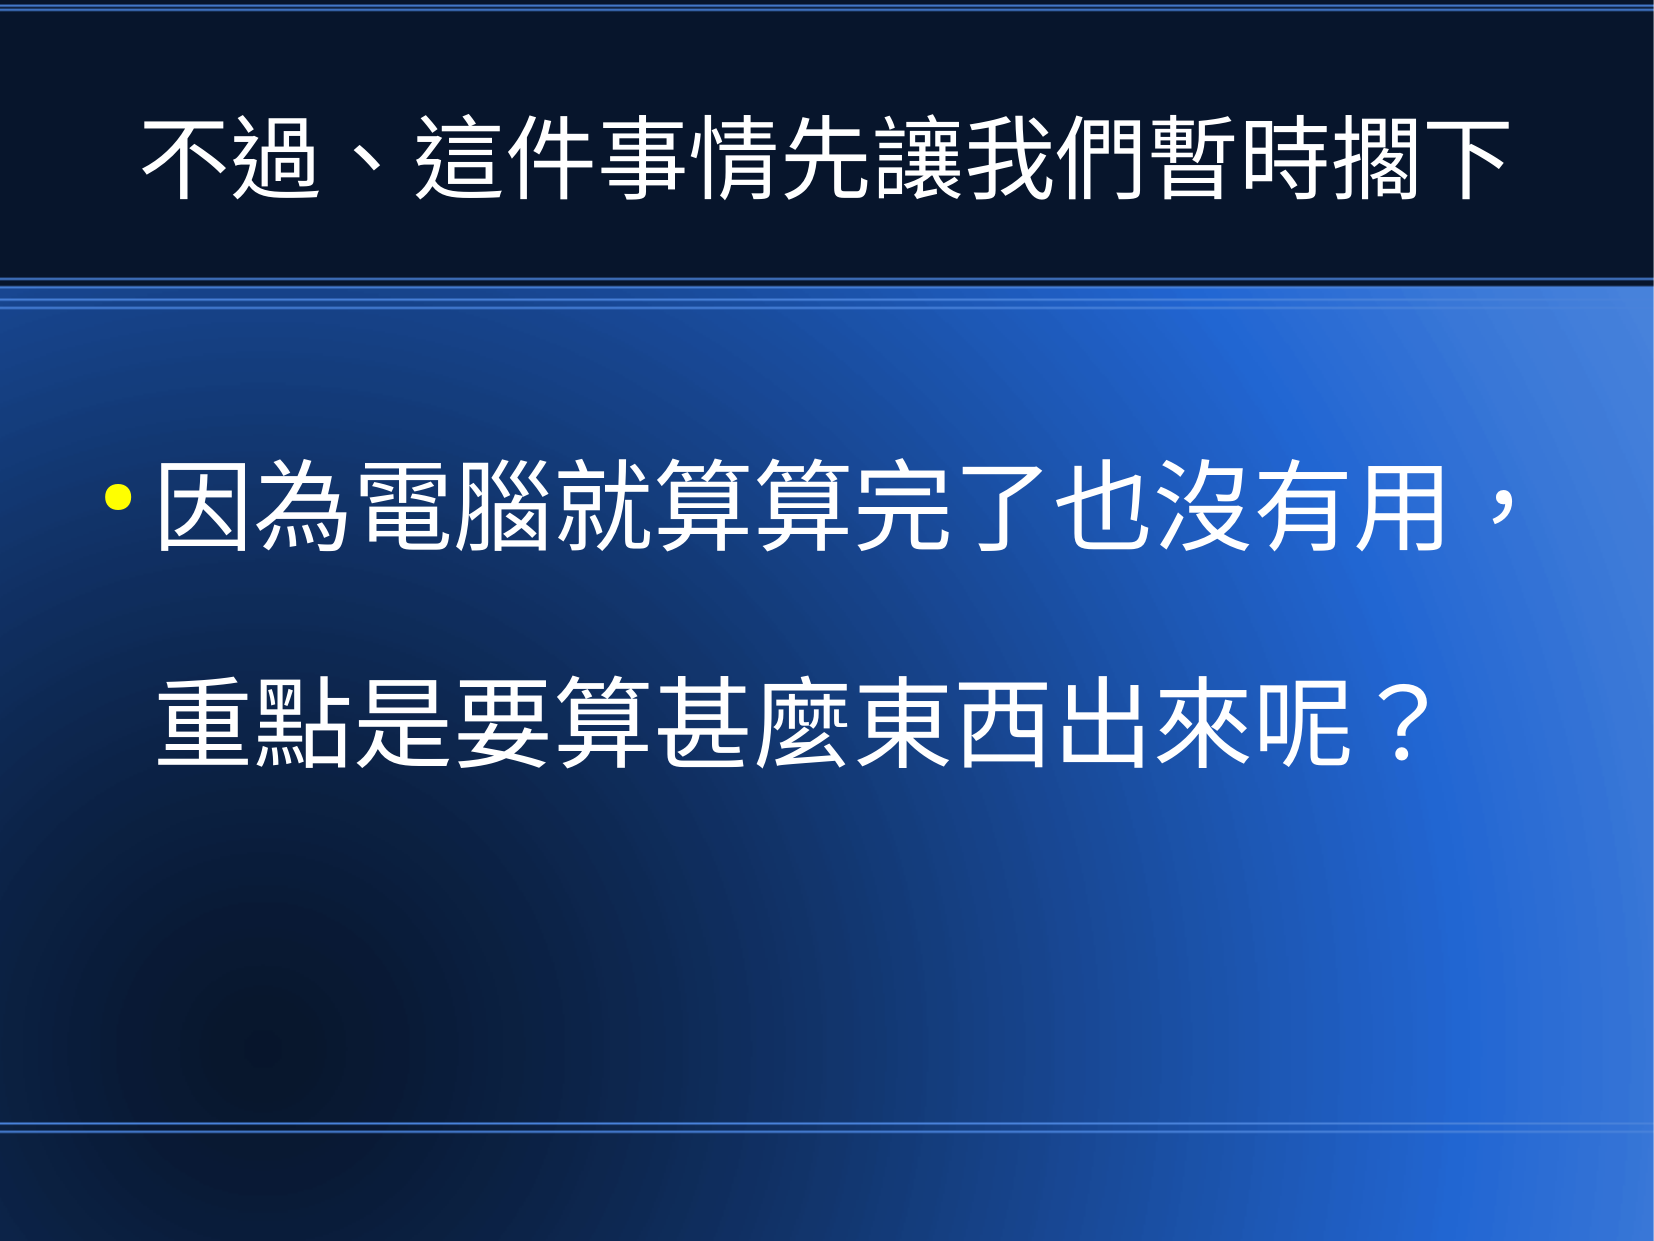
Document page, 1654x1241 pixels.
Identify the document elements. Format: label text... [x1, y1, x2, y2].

list 因為電腦就算算完了也沒有用，重點是要算甚麼東西出來呢？ [82, 355, 1571, 1241]
picture [0, 0, 1654, 1241]
title 不過、這件事情先讓我們暫時擱下 [82, 49, 1571, 257]
